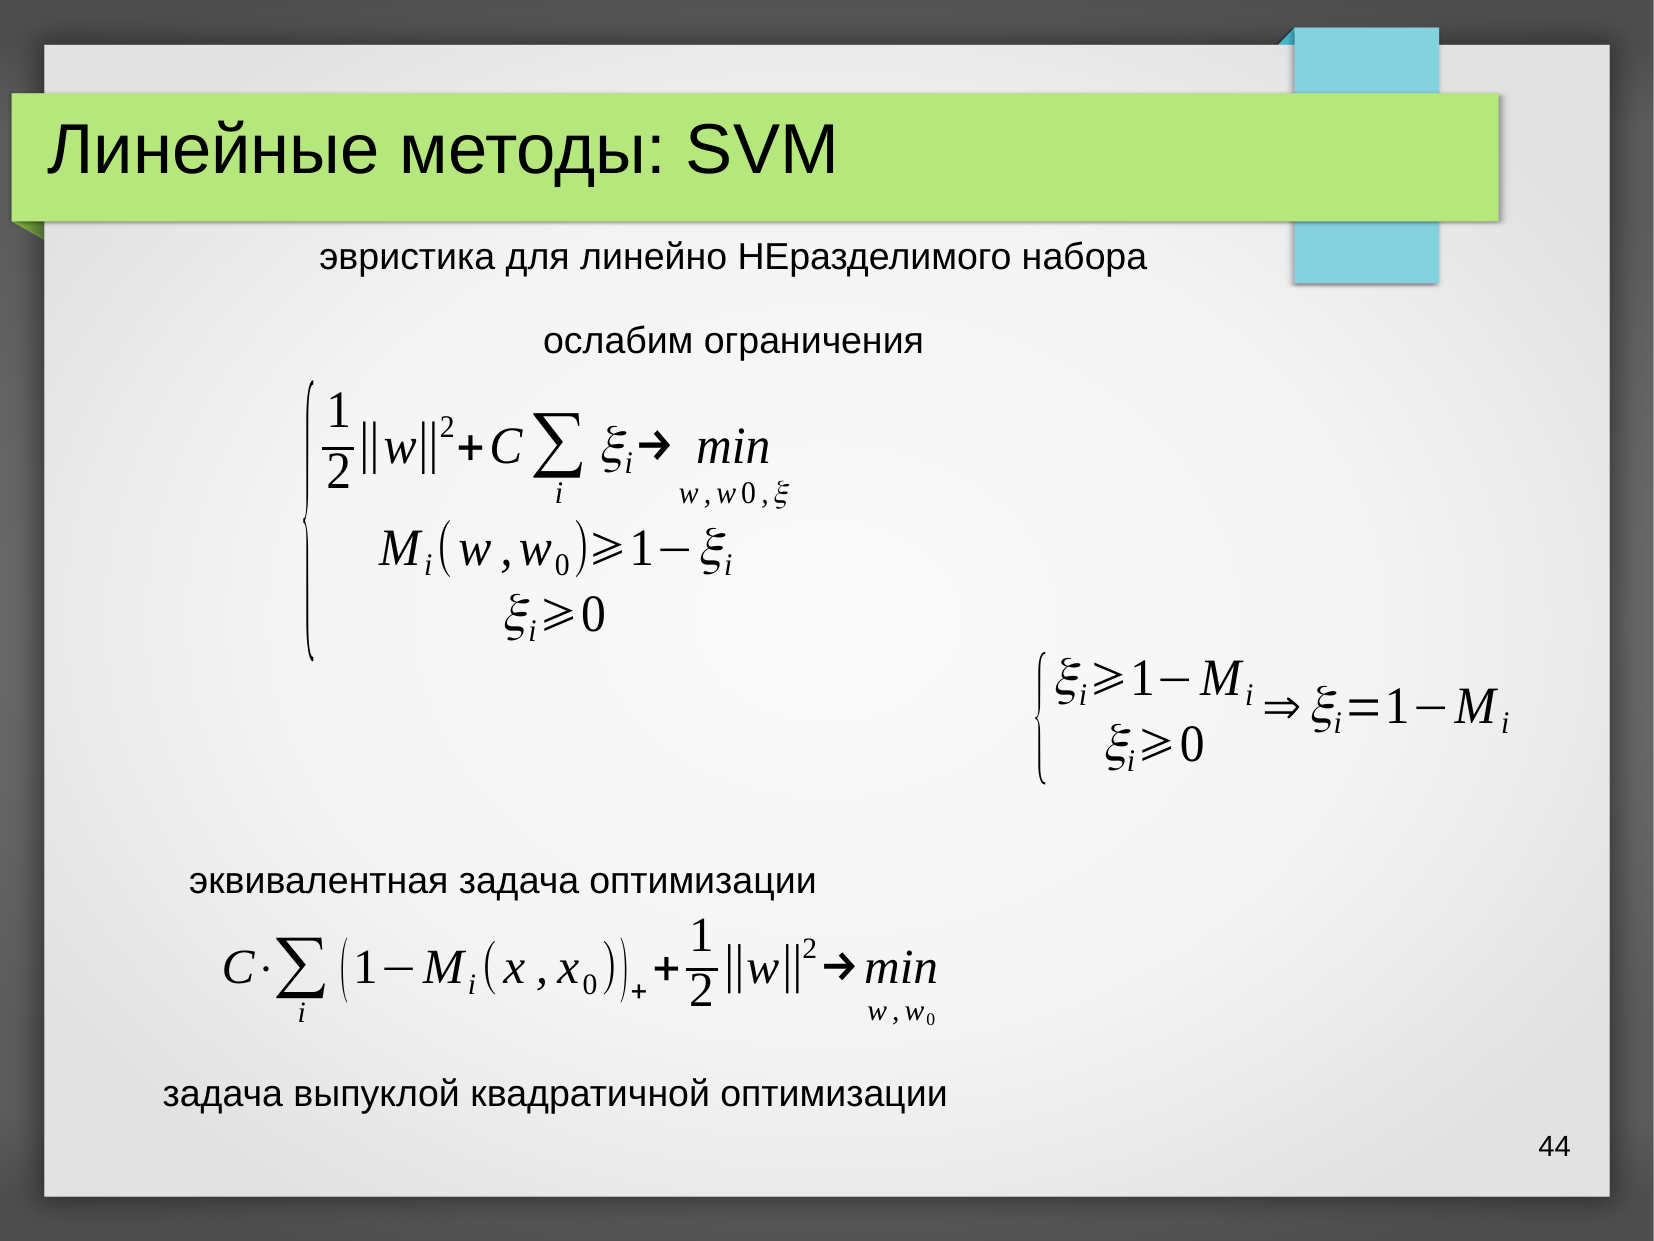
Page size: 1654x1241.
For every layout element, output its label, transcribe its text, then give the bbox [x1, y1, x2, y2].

picture [0, 0, 1654, 1241]
chart [215, 917, 945, 1032]
text_box эквивалентная задача оптимизации [189, 850, 842, 911]
chart [295, 377, 797, 665]
chart [1027, 649, 1517, 788]
text_box задача выпуклой квадратичной оптимизации [162, 1062, 969, 1124]
title Линейные методы: SVM [47, 109, 1501, 189]
text_box эвристика для линейно НЕразделимого набора ослабим ограничения [283, 241, 1184, 355]
